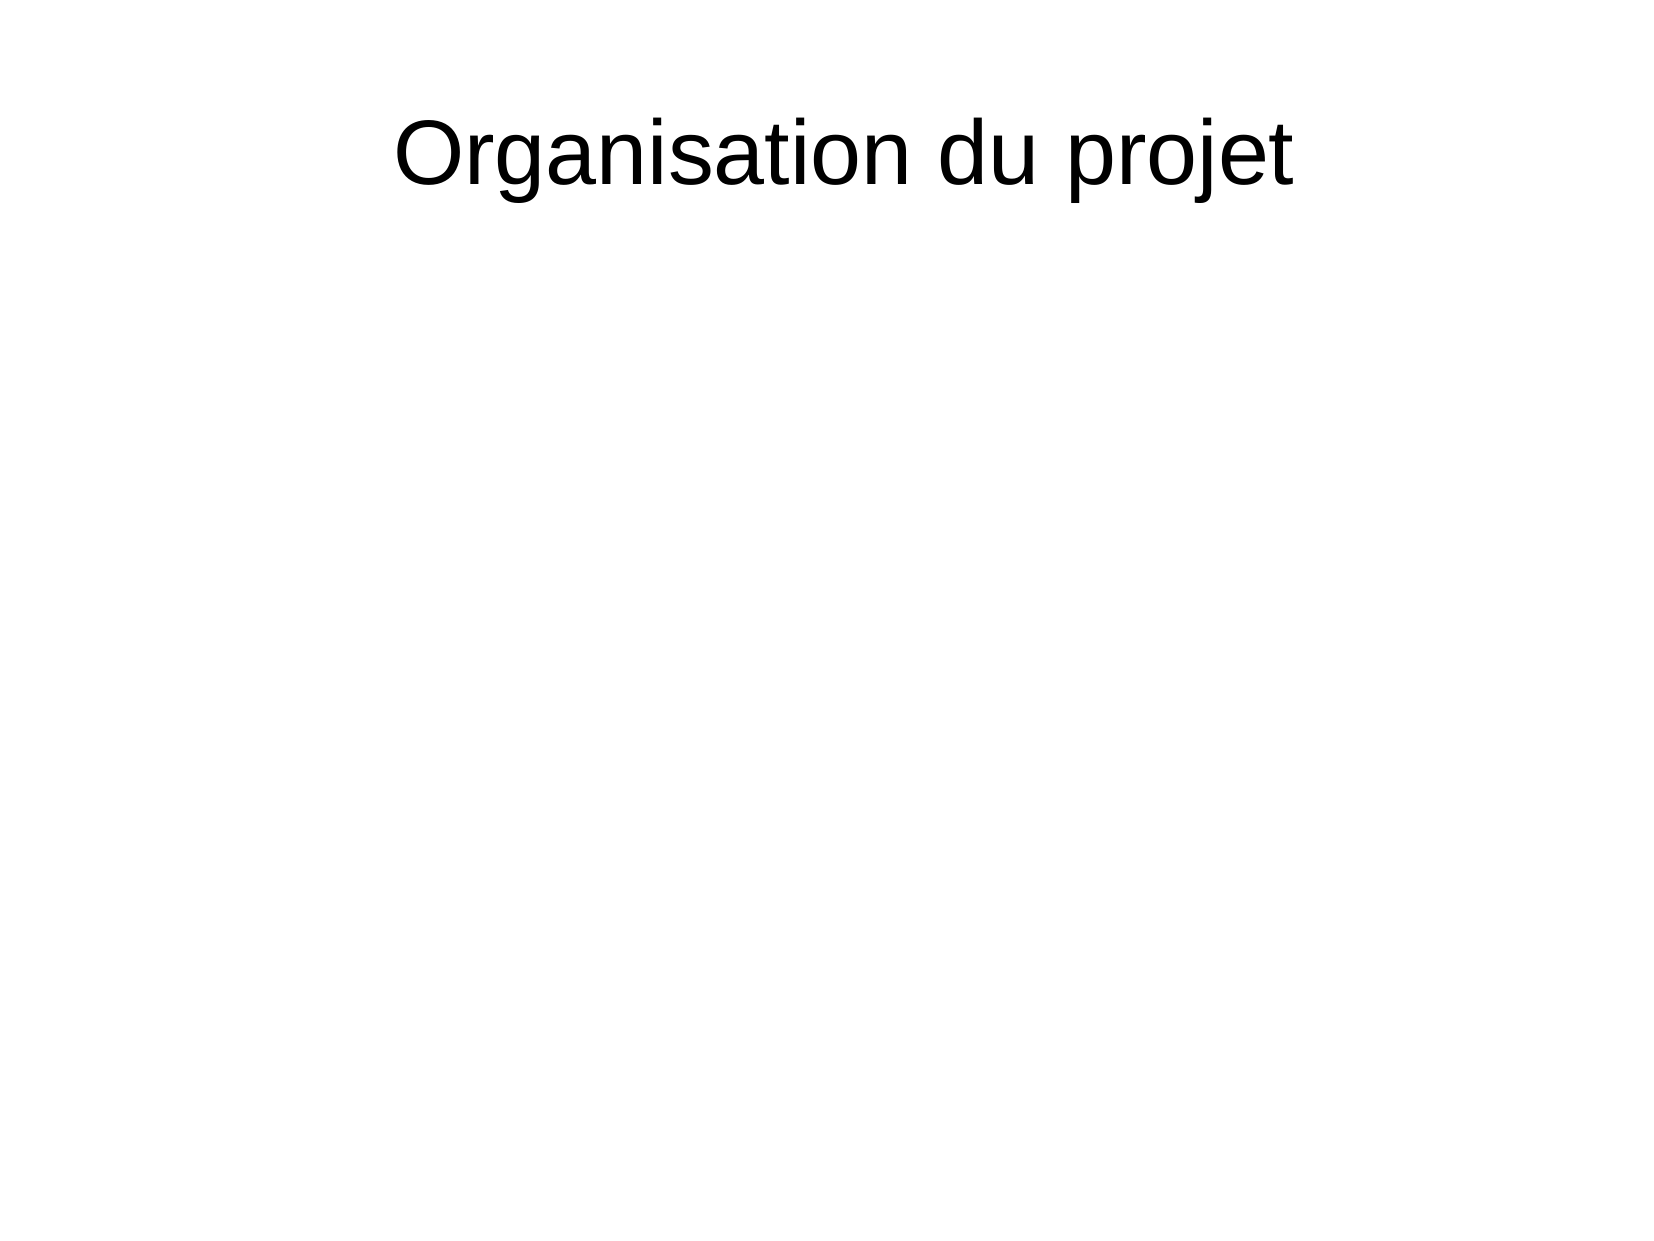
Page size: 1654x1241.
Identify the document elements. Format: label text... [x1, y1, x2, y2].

title Organisation du projet [82, 49, 1571, 257]
